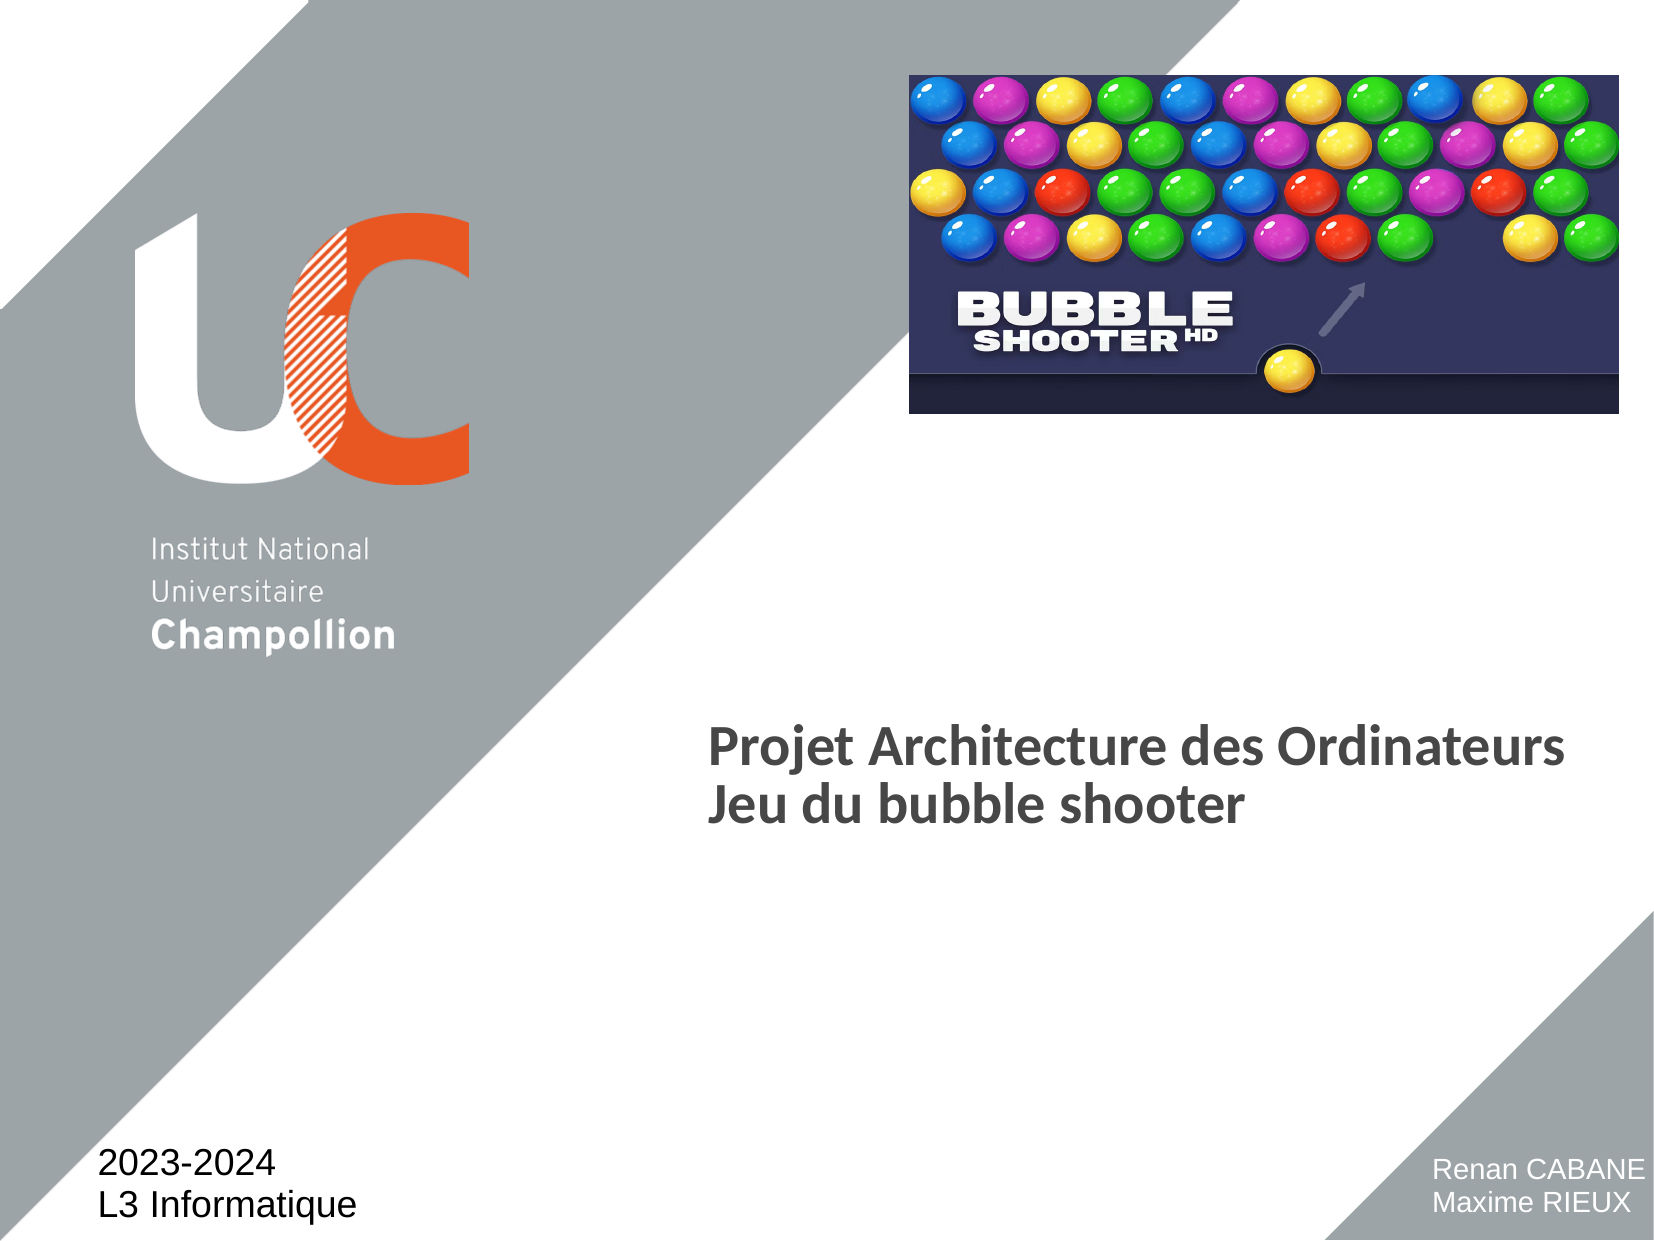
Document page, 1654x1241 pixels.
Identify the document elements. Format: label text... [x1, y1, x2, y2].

title Projet Architecture des Ordinateurs Jeu du bubble shooter [708, 631, 1571, 928]
text_box 2023-2024 L3 Informatique [82, 1133, 378, 1241]
picture [135, 213, 469, 485]
text_box Renan CABANE Maxime RIEUX [1417, 1145, 1654, 1241]
picture [152, 537, 394, 657]
picture [909, 75, 1619, 414]
